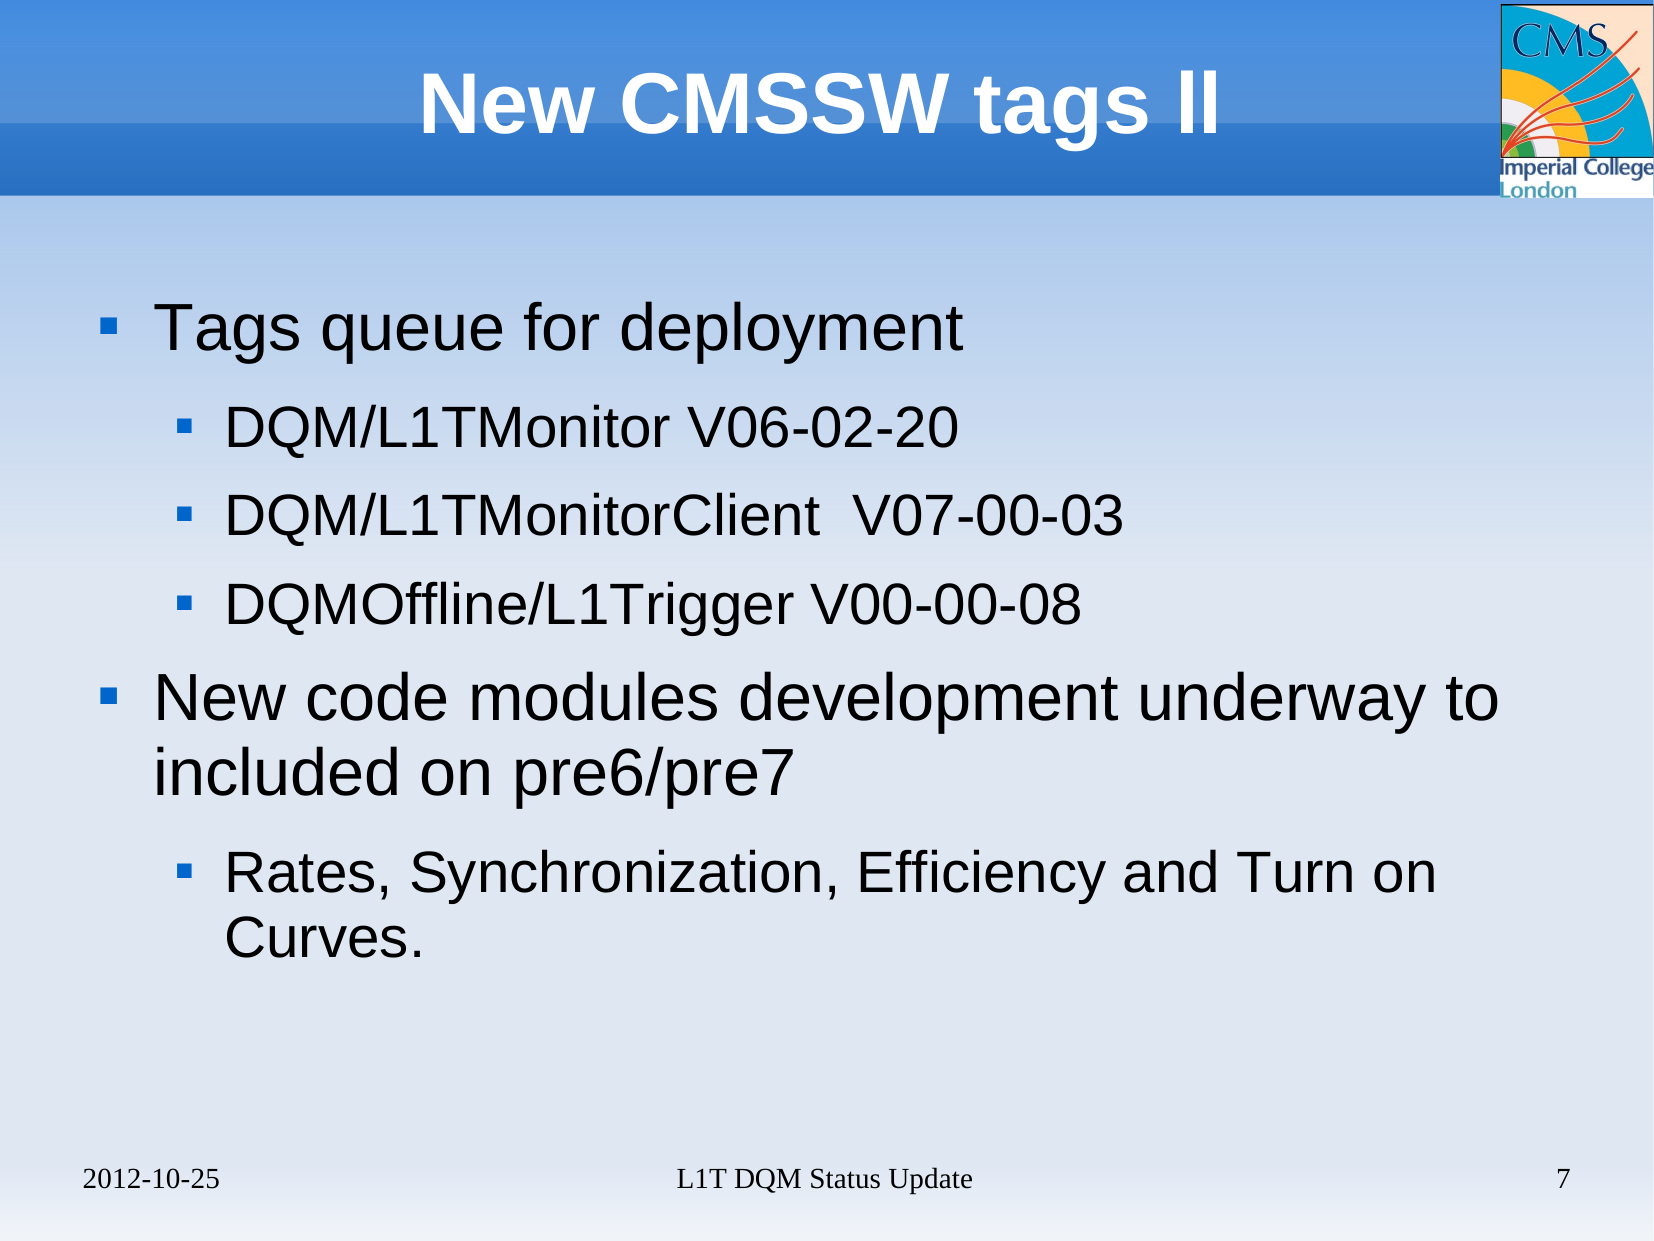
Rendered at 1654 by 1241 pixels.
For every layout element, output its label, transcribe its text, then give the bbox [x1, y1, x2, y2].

picture [0, 0, 1654, 1241]
list Tags queue for deployment DQM/L1TMonitor V06-02-20 DQM/L1TMonitorClient V07-00-03 DQMOffline/L1Trigger V00-00-08 New code modules development underway to included on pre6/pre7 Rates, Synchronization, Efficiency and Turn on Curves. [82, 290, 1571, 1109]
title New CMSSW tags ll [76, 0, 1565, 208]
